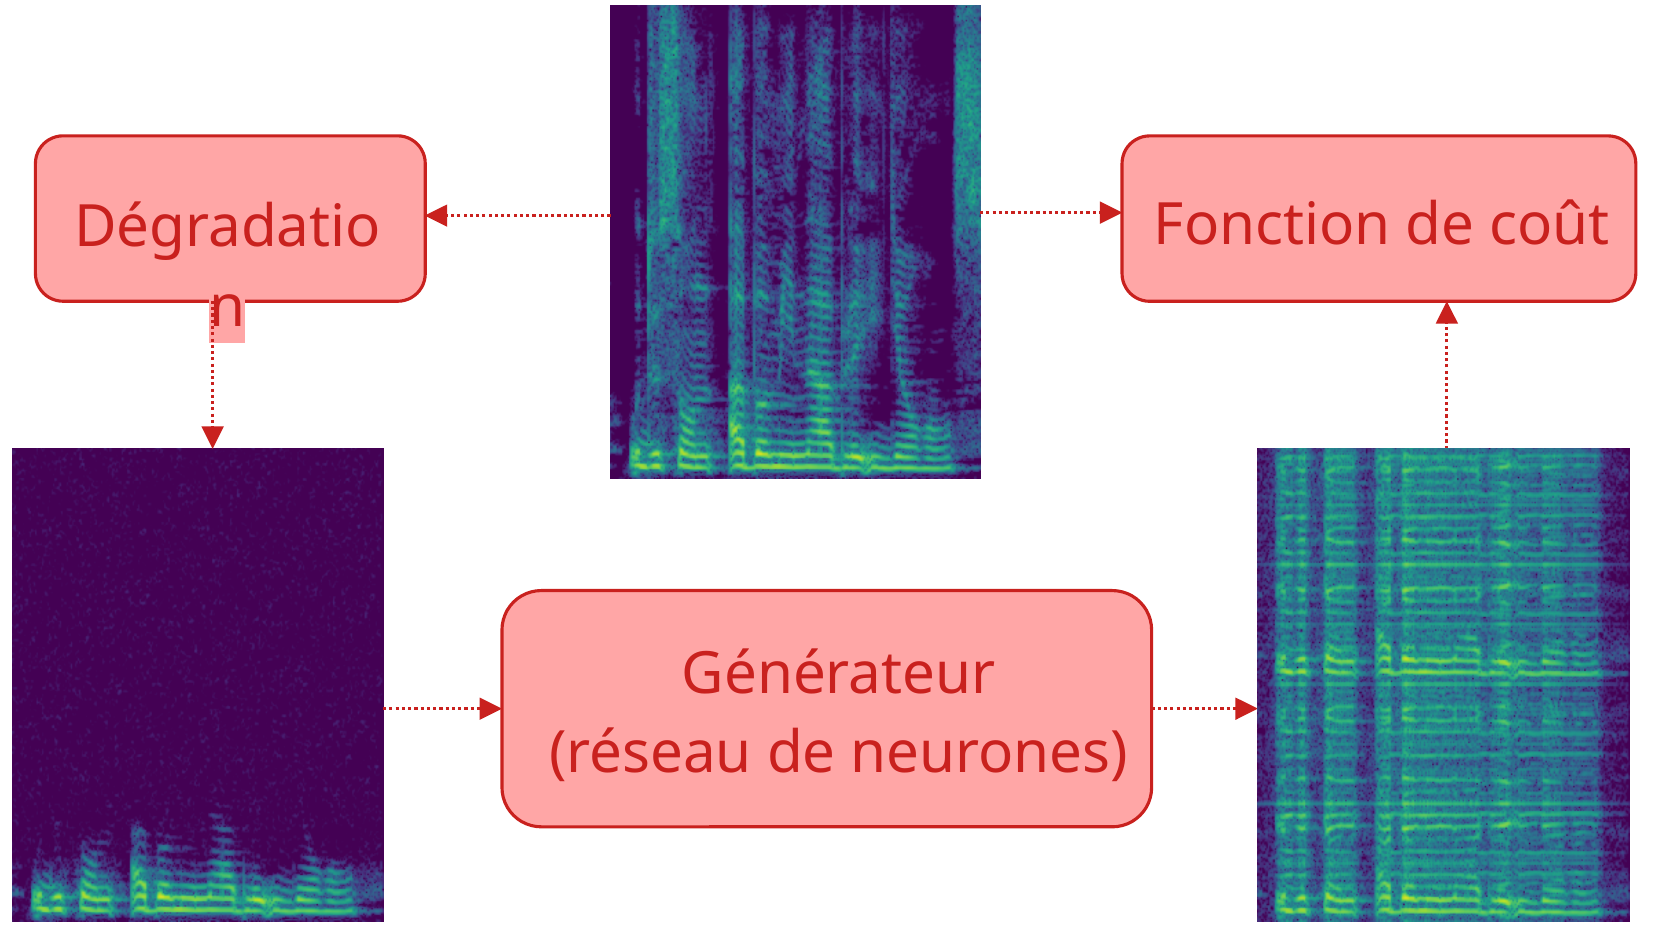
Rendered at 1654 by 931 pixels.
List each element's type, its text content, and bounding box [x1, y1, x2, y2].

picture [12, 448, 384, 922]
text_box [1122, 135, 1636, 302]
picture [1257, 448, 1630, 922]
text_box [35, 135, 426, 302]
text_box Générateur (réseau de neurones) [531, 623, 1146, 849]
text_box Dégradation [47, 177, 408, 266]
text_box [501, 590, 1152, 826]
picture [610, 5, 981, 479]
text_box Fonction de coût [1133, 175, 1630, 260]
